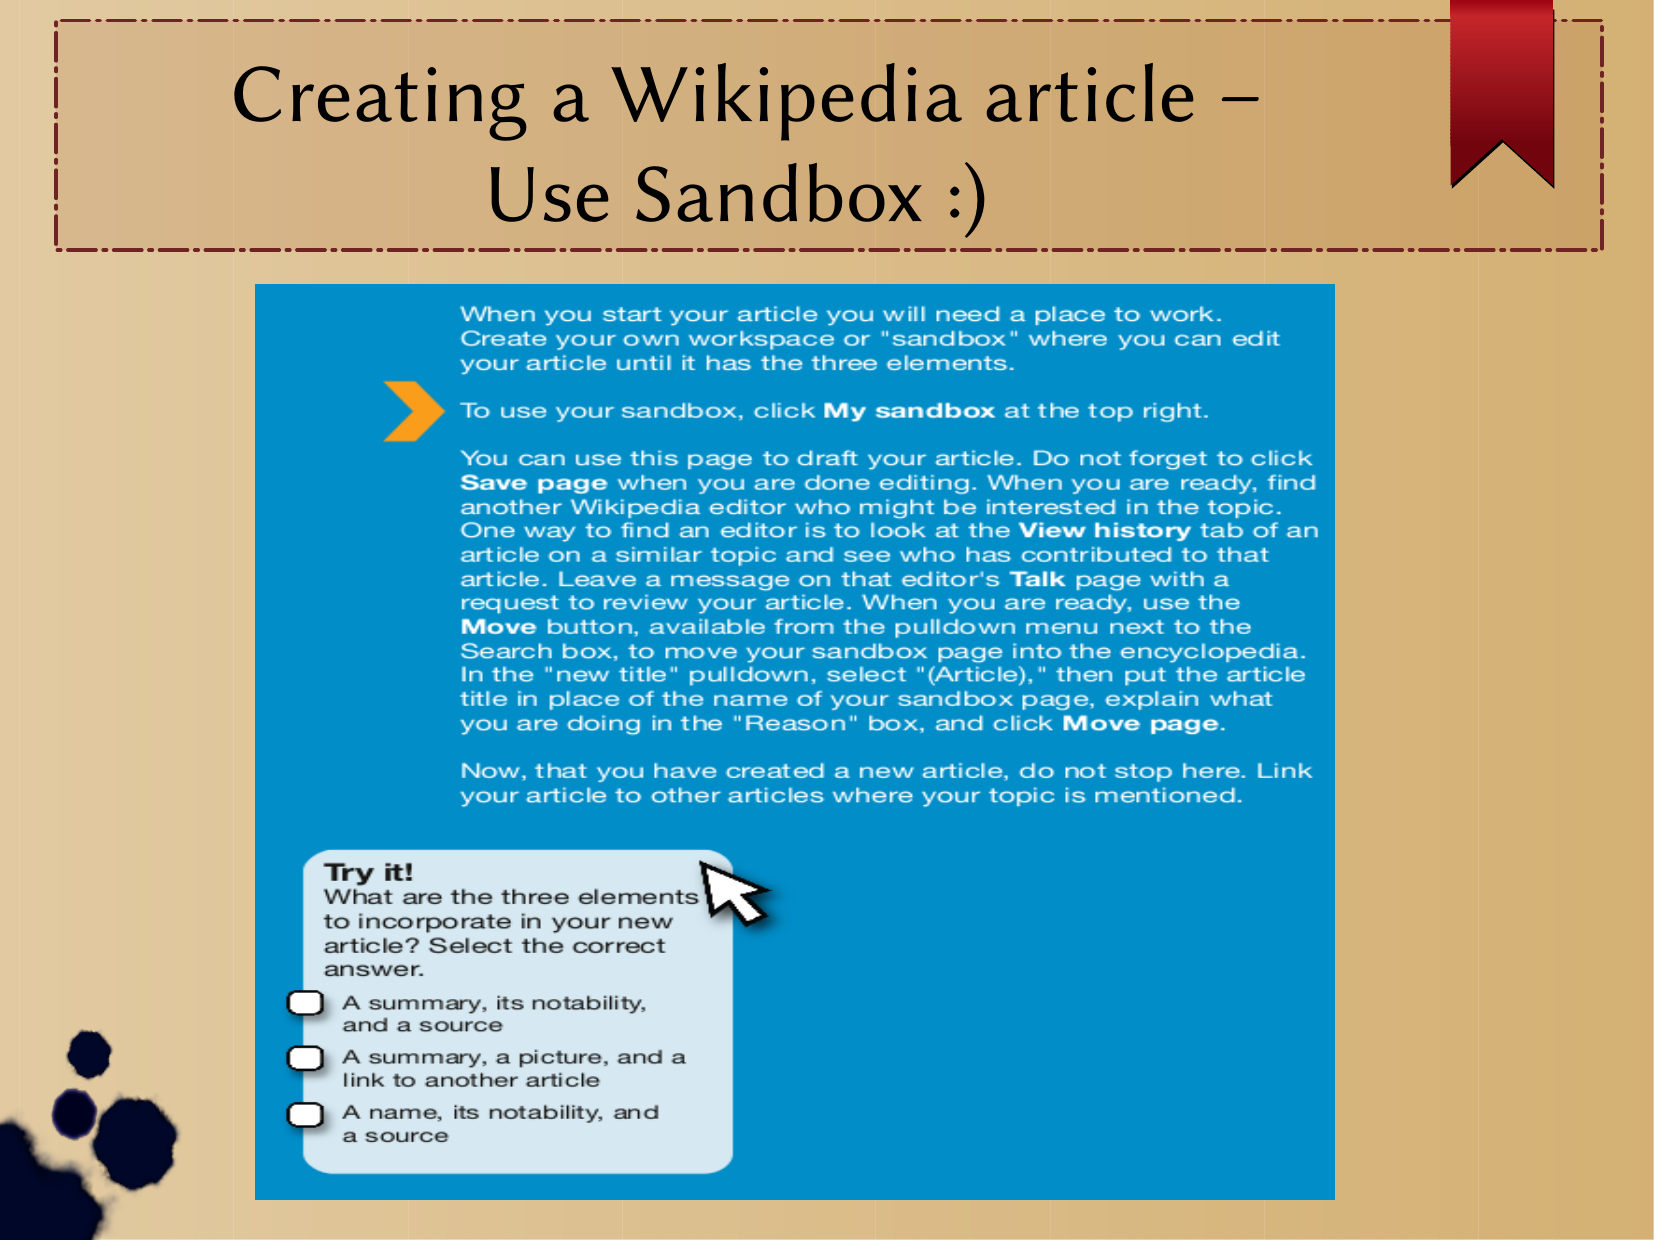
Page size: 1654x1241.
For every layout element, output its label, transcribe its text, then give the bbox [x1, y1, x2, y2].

picture [927, 359, 949, 370]
picture [573, 695, 598, 706]
picture [1045, 647, 1061, 658]
picture [623, 335, 639, 346]
picture [735, 695, 744, 705]
picture [788, 359, 802, 370]
picture [666, 335, 679, 345]
picture [670, 310, 684, 325]
picture [598, 647, 611, 658]
picture [1251, 454, 1265, 465]
picture [1051, 403, 1078, 417]
picture [756, 547, 768, 561]
picture [550, 691, 570, 709]
picture [1059, 310, 1088, 321]
picture [726, 767, 736, 777]
picture [1130, 450, 1138, 465]
picture [1073, 501, 1081, 514]
picture [844, 526, 860, 537]
picture [795, 500, 850, 514]
picture [713, 792, 721, 802]
picture [1225, 598, 1239, 609]
picture [879, 479, 893, 489]
picture [831, 695, 877, 710]
picture [827, 670, 856, 681]
picture [855, 619, 867, 633]
picture [1021, 404, 1029, 417]
picture [1126, 620, 1163, 633]
picture [967, 716, 983, 730]
picture [544, 789, 560, 802]
picture [920, 476, 928, 489]
picture [720, 310, 727, 321]
picture [782, 764, 790, 777]
picture [1299, 451, 1312, 465]
picture [1261, 548, 1268, 561]
picture [741, 331, 753, 345]
picture [1031, 479, 1045, 489]
picture [679, 788, 709, 802]
picture [883, 310, 904, 321]
picture [1068, 335, 1092, 346]
picture [851, 407, 866, 421]
picture [1299, 763, 1311, 777]
picture [1286, 667, 1305, 681]
picture [670, 407, 680, 417]
picture [461, 792, 475, 807]
picture [625, 791, 641, 802]
picture [950, 575, 966, 586]
picture [876, 407, 923, 418]
picture [625, 719, 641, 735]
picture [1025, 571, 1048, 586]
picture [924, 335, 936, 345]
picture [814, 475, 837, 490]
picture [685, 310, 716, 321]
picture [579, 764, 586, 777]
picture [552, 454, 565, 465]
picture [751, 501, 758, 514]
picture [657, 479, 686, 489]
picture [1010, 310, 1025, 321]
picture [505, 623, 536, 634]
picture [1189, 479, 1218, 490]
picture [965, 691, 996, 706]
picture [1023, 695, 1037, 709]
picture [1168, 499, 1181, 514]
picture [650, 623, 664, 634]
picture [1041, 623, 1048, 633]
picture [772, 355, 785, 370]
picture [1221, 619, 1233, 633]
picture [755, 308, 771, 321]
picture [1010, 571, 1028, 586]
picture [1096, 791, 1108, 802]
picture [1228, 523, 1243, 537]
picture [1105, 695, 1120, 705]
picture [1109, 407, 1133, 421]
picture [1115, 308, 1122, 321]
picture [522, 310, 535, 321]
picture [1135, 503, 1148, 514]
picture [681, 623, 695, 634]
picture [720, 551, 736, 562]
picture [1038, 767, 1054, 778]
picture [547, 526, 575, 542]
picture [954, 479, 969, 494]
picture [1158, 668, 1166, 681]
picture [1234, 691, 1263, 706]
picture [520, 571, 539, 586]
picture [462, 763, 497, 778]
picture [498, 767, 519, 777]
picture [1254, 499, 1273, 514]
picture [1073, 695, 1088, 705]
picture [840, 767, 849, 778]
picture [842, 573, 850, 586]
picture [812, 526, 826, 537]
picture [747, 647, 777, 663]
picture [784, 407, 794, 417]
picture [1066, 767, 1095, 778]
picture [567, 716, 606, 730]
picture [1268, 475, 1276, 489]
picture [631, 452, 639, 465]
picture [628, 499, 676, 518]
picture [476, 719, 507, 730]
picture [1154, 647, 1183, 663]
picture [655, 763, 667, 777]
picture [690, 670, 705, 685]
picture [737, 667, 792, 681]
picture [634, 359, 647, 370]
picture [604, 598, 626, 609]
picture [1191, 551, 1207, 562]
picture [1264, 692, 1272, 705]
picture [476, 791, 507, 802]
picture [952, 306, 1000, 321]
picture [1221, 475, 1252, 494]
picture [967, 547, 979, 561]
picture [503, 667, 516, 681]
picture [1208, 335, 1220, 345]
picture [679, 403, 721, 418]
picture [999, 788, 1037, 806]
picture [826, 623, 834, 633]
picture [461, 450, 507, 465]
picture [1070, 548, 1078, 561]
picture [630, 667, 634, 681]
picture [685, 503, 700, 514]
picture [651, 791, 667, 802]
picture [1144, 403, 1175, 421]
picture [879, 644, 893, 658]
picture [1214, 575, 1228, 586]
picture [939, 331, 955, 346]
picture [1017, 503, 1032, 514]
picture [646, 575, 660, 586]
picture [720, 523, 751, 537]
picture [688, 454, 703, 469]
picture [750, 767, 765, 778]
picture [827, 310, 841, 325]
picture [1279, 475, 1297, 489]
picture [638, 551, 651, 561]
picture [571, 407, 602, 418]
picture [539, 644, 551, 658]
picture [896, 623, 910, 637]
picture [511, 359, 518, 370]
picture [1144, 599, 1157, 609]
picture [986, 575, 1000, 586]
picture [775, 619, 783, 633]
picture [797, 691, 822, 706]
picture [818, 763, 824, 777]
picture [548, 551, 564, 561]
picture [823, 355, 835, 370]
picture [914, 623, 927, 634]
picture [918, 454, 926, 465]
picture [1201, 524, 1209, 537]
picture [1236, 503, 1250, 518]
picture [1139, 691, 1159, 710]
picture [855, 479, 869, 490]
picture [861, 644, 876, 658]
picture [1094, 522, 1110, 537]
picture [1057, 668, 1065, 681]
picture [1225, 767, 1239, 778]
picture [939, 479, 951, 489]
picture [911, 499, 923, 514]
picture [772, 479, 780, 489]
picture [1182, 479, 1190, 489]
picture [520, 499, 550, 514]
picture [769, 526, 785, 537]
picture [1191, 624, 1200, 634]
picture [842, 450, 857, 465]
picture [928, 667, 973, 685]
picture [1051, 623, 1080, 634]
picture [501, 407, 514, 418]
picture [905, 355, 923, 370]
picture [1218, 548, 1225, 561]
picture [795, 670, 807, 681]
picture [995, 451, 1013, 465]
picture [461, 522, 482, 538]
picture [616, 789, 624, 802]
picture [924, 547, 936, 561]
picture [995, 526, 1009, 537]
picture [789, 526, 797, 537]
picture [935, 526, 951, 537]
picture [840, 359, 877, 370]
picture [696, 575, 756, 586]
picture [825, 595, 843, 609]
picture [1081, 644, 1093, 658]
picture [965, 768, 971, 777]
picture [943, 619, 975, 633]
picture [893, 767, 914, 777]
picture [793, 623, 809, 634]
picture [840, 479, 852, 489]
picture [569, 359, 583, 370]
picture [670, 767, 684, 778]
picture [748, 695, 770, 705]
picture [1072, 479, 1086, 494]
picture [785, 623, 793, 633]
picture [461, 475, 495, 490]
picture [1160, 598, 1189, 610]
picture [498, 572, 516, 586]
picture [834, 524, 842, 537]
picture [462, 598, 501, 613]
picture [844, 620, 851, 633]
picture [1064, 715, 1107, 731]
picture [486, 691, 507, 705]
picture [619, 623, 638, 636]
picture [896, 475, 918, 490]
picture [617, 359, 630, 370]
picture [737, 310, 752, 321]
picture [461, 503, 508, 514]
picture [728, 791, 742, 802]
picture [491, 332, 530, 345]
picture [1068, 667, 1080, 681]
picture [470, 670, 482, 681]
picture [1070, 645, 1078, 658]
picture [619, 668, 627, 681]
picture [1199, 452, 1207, 465]
picture [1150, 571, 1177, 586]
picture [714, 695, 727, 705]
picture [984, 356, 992, 370]
picture [520, 547, 538, 562]
picture [709, 503, 723, 514]
picture [557, 670, 570, 681]
picture [970, 572, 983, 586]
picture [606, 407, 614, 417]
picture [532, 335, 546, 345]
picture [1111, 623, 1123, 633]
picture [812, 623, 825, 633]
picture [474, 407, 490, 418]
picture [603, 308, 625, 321]
picture [780, 648, 792, 658]
picture [679, 526, 708, 537]
picture [754, 479, 768, 490]
picture [939, 551, 955, 562]
picture [1187, 667, 1217, 681]
picture [711, 619, 742, 634]
picture [1184, 503, 1198, 514]
picture [899, 695, 942, 706]
picture [1012, 716, 1020, 730]
picture [1115, 767, 1128, 777]
picture [1049, 479, 1062, 489]
picture [687, 767, 700, 777]
picture [556, 407, 570, 422]
picture [569, 791, 583, 802]
picture [1019, 768, 1028, 778]
picture [1176, 668, 1184, 681]
picture [554, 503, 561, 514]
picture [862, 595, 889, 609]
picture [797, 647, 804, 658]
picture [1300, 475, 1316, 489]
picture [526, 791, 540, 802]
picture [461, 403, 477, 417]
picture [580, 620, 597, 633]
picture [799, 575, 830, 586]
picture [746, 715, 763, 730]
picture [817, 454, 839, 465]
picture [536, 764, 543, 777]
picture [1034, 450, 1069, 465]
picture [773, 454, 789, 465]
picture [972, 451, 990, 465]
picture [707, 647, 721, 658]
picture [571, 499, 602, 514]
picture [1130, 764, 1137, 777]
picture [1085, 499, 1116, 514]
picture [1124, 719, 1140, 730]
picture [802, 595, 820, 609]
picture [1036, 310, 1050, 325]
picture [658, 451, 662, 465]
picture [1109, 791, 1149, 802]
picture [567, 551, 579, 561]
picture [608, 335, 616, 345]
picture [989, 789, 997, 802]
picture [461, 720, 475, 735]
picture [1000, 695, 1012, 705]
picture [853, 572, 865, 586]
picture [1036, 645, 1044, 658]
picture [606, 499, 618, 514]
picture [650, 357, 657, 370]
picture [937, 572, 949, 586]
picture [667, 623, 680, 633]
picture [1281, 454, 1295, 465]
picture [1217, 503, 1233, 514]
picture [979, 623, 1015, 633]
picture [653, 716, 671, 730]
picture [517, 407, 546, 417]
picture [538, 479, 555, 493]
picture [969, 524, 977, 537]
picture [1178, 403, 1190, 417]
picture [812, 356, 819, 370]
picture [1109, 719, 1123, 730]
picture [998, 667, 1017, 681]
picture [1133, 335, 1149, 346]
picture [288, 850, 767, 1174]
picture [698, 599, 712, 614]
picture [461, 643, 495, 659]
picture [902, 571, 932, 586]
picture [763, 452, 771, 465]
picture [760, 503, 785, 514]
picture [1244, 551, 1258, 561]
picture [1005, 407, 1019, 417]
picture [556, 335, 570, 350]
picture [1141, 547, 1172, 561]
picture [1269, 451, 1278, 465]
picture [797, 451, 813, 465]
picture [559, 571, 574, 586]
picture [713, 598, 744, 609]
picture [689, 695, 703, 705]
picture [819, 335, 834, 345]
picture [1210, 620, 1218, 633]
picture [758, 575, 789, 591]
picture [1182, 548, 1190, 561]
picture [595, 526, 611, 537]
picture [1019, 522, 1086, 538]
picture [604, 695, 619, 705]
picture [1257, 331, 1263, 345]
picture [665, 454, 678, 465]
picture [629, 695, 639, 705]
picture [1287, 526, 1301, 537]
picture [898, 668, 906, 681]
picture [922, 792, 936, 807]
picture [573, 670, 609, 681]
picture [922, 767, 936, 778]
picture [618, 479, 639, 489]
picture [612, 767, 636, 778]
picture [683, 355, 694, 370]
picture [832, 719, 845, 730]
picture [642, 475, 654, 489]
picture [1119, 335, 1132, 350]
picture [651, 598, 687, 609]
picture [870, 623, 884, 633]
picture [524, 695, 537, 705]
picture [461, 548, 493, 561]
picture [896, 647, 912, 658]
picture [636, 691, 654, 706]
picture [982, 599, 994, 609]
picture [1040, 791, 1054, 802]
picture [1151, 719, 1218, 734]
picture [771, 791, 785, 802]
picture [663, 692, 670, 705]
picture [746, 789, 762, 802]
picture [780, 479, 794, 489]
picture [802, 403, 815, 417]
picture [772, 403, 781, 417]
picture [461, 692, 468, 705]
picture [592, 454, 621, 465]
picture [548, 763, 576, 778]
picture [1154, 479, 1168, 489]
picture [629, 599, 643, 609]
picture [746, 619, 765, 633]
picture [993, 359, 1007, 370]
picture [937, 310, 949, 321]
picture [945, 403, 980, 418]
picture [1100, 407, 1110, 417]
picture [1199, 767, 1213, 778]
picture [587, 355, 606, 370]
picture [937, 791, 968, 802]
picture [519, 454, 548, 465]
picture [617, 547, 635, 561]
picture [860, 767, 890, 778]
picture [893, 335, 921, 346]
picture [1109, 575, 1140, 591]
picture [647, 667, 666, 681]
picture [1227, 454, 1243, 465]
picture [681, 717, 689, 730]
picture [689, 335, 710, 345]
picture [735, 767, 750, 777]
picture [638, 647, 654, 658]
picture [461, 306, 501, 321]
picture [860, 667, 895, 681]
picture [483, 335, 491, 345]
picture [980, 523, 992, 537]
picture [698, 479, 712, 494]
picture [1114, 522, 1134, 538]
picture [576, 455, 589, 465]
picture [756, 523, 768, 537]
picture [988, 767, 1002, 778]
picture [1127, 499, 1131, 514]
picture [496, 647, 535, 658]
picture [948, 598, 979, 614]
picture [993, 503, 1006, 514]
picture [793, 767, 817, 778]
picture [1029, 763, 1035, 777]
picture [505, 598, 549, 610]
picture [1208, 501, 1216, 514]
picture [1038, 404, 1046, 417]
picture [886, 499, 908, 519]
picture [845, 551, 890, 561]
picture [384, 381, 445, 442]
picture [622, 407, 650, 418]
picture [638, 767, 643, 777]
picture [575, 575, 604, 586]
picture [524, 527, 546, 537]
picture [535, 719, 557, 730]
picture [1072, 791, 1086, 802]
picture [638, 526, 650, 537]
picture [890, 791, 912, 802]
picture [509, 501, 517, 514]
picture [1184, 623, 1194, 633]
picture [560, 310, 591, 321]
picture [835, 768, 842, 778]
picture [694, 551, 702, 561]
picture [883, 573, 891, 586]
picture [1023, 719, 1037, 730]
picture [944, 499, 976, 514]
picture [705, 454, 752, 470]
picture [767, 767, 781, 778]
picture [627, 308, 661, 321]
picture [845, 647, 858, 658]
picture [844, 335, 854, 345]
picture [842, 310, 873, 321]
picture [597, 767, 611, 782]
picture [1096, 595, 1127, 614]
picture [773, 695, 787, 705]
picture [636, 668, 644, 681]
picture [952, 359, 981, 370]
picture [1191, 335, 1205, 346]
picture [1199, 596, 1207, 609]
picture [1139, 767, 1172, 782]
picture [517, 719, 531, 730]
picture [950, 524, 958, 537]
picture [748, 599, 756, 609]
picture [1169, 788, 1235, 802]
picture [472, 691, 483, 705]
picture [993, 719, 1007, 730]
picture [1283, 647, 1297, 658]
picture [982, 551, 1011, 562]
picture [1264, 667, 1282, 681]
picture [498, 547, 512, 561]
picture [905, 720, 917, 730]
picture [762, 356, 769, 370]
picture [500, 526, 514, 537]
picture [935, 719, 964, 730]
picture [1139, 454, 1196, 470]
picture [461, 573, 493, 586]
picture [860, 503, 882, 514]
picture [1180, 573, 1188, 586]
picture [1013, 643, 1017, 658]
picture [971, 647, 1002, 663]
picture [1051, 571, 1065, 586]
picture [511, 479, 527, 490]
picture [739, 551, 753, 565]
picture [1208, 644, 1274, 662]
picture [1305, 526, 1318, 537]
picture [980, 407, 994, 417]
picture [868, 455, 882, 470]
picture [642, 451, 654, 465]
picture [765, 596, 799, 609]
picture [988, 475, 1028, 489]
picture [461, 359, 475, 374]
picture [1268, 331, 1279, 345]
picture [1036, 551, 1067, 562]
picture [592, 551, 606, 562]
picture [909, 306, 918, 321]
picture [642, 335, 663, 345]
picture [694, 716, 722, 730]
picture [892, 595, 936, 609]
picture [1040, 716, 1052, 730]
picture [504, 310, 518, 321]
picture [545, 310, 559, 326]
picture [526, 359, 540, 370]
picture [1004, 598, 1019, 609]
picture [485, 526, 497, 537]
picture [711, 335, 737, 345]
picture [1107, 479, 1119, 490]
picture [722, 647, 737, 658]
picture [673, 691, 686, 705]
picture [914, 648, 927, 658]
picture [1236, 623, 1250, 634]
picture [1158, 501, 1165, 514]
picture [723, 407, 736, 417]
picture [1130, 479, 1154, 489]
picture [548, 619, 578, 634]
picture [1191, 572, 1204, 586]
picture [1193, 404, 1201, 417]
picture [653, 523, 669, 537]
picture [606, 575, 636, 586]
picture [1021, 552, 1035, 562]
picture [666, 647, 705, 658]
picture [652, 551, 660, 561]
picture [668, 789, 676, 802]
picture [702, 767, 716, 778]
picture [1036, 503, 1072, 514]
picture [591, 335, 604, 346]
picture [823, 547, 833, 561]
picture [519, 670, 533, 681]
picture [726, 499, 748, 514]
picture [629, 645, 637, 658]
picture [709, 671, 721, 681]
picture [1116, 551, 1129, 562]
picture [1258, 763, 1272, 777]
picture [1092, 336, 1106, 345]
picture [939, 647, 968, 662]
picture [803, 310, 817, 321]
picture [1152, 789, 1160, 802]
picture [810, 791, 824, 802]
picture [1029, 335, 1050, 345]
picture [1253, 522, 1278, 537]
picture [1053, 331, 1065, 345]
picture [926, 403, 942, 418]
picture [1232, 335, 1257, 345]
picture [1282, 767, 1295, 777]
picture [1090, 310, 1105, 321]
picture [1023, 598, 1045, 609]
picture [754, 407, 768, 418]
picture [655, 407, 667, 417]
picture [871, 523, 925, 537]
picture [1096, 452, 1121, 465]
picture [1210, 695, 1231, 705]
picture [940, 764, 956, 777]
picture [1120, 647, 1135, 658]
picture [1077, 575, 1107, 590]
picture [825, 403, 848, 417]
picture [1008, 501, 1016, 514]
picture [780, 310, 794, 321]
picture [881, 695, 889, 705]
picture [765, 719, 780, 730]
picture [1152, 335, 1164, 346]
picture [872, 791, 886, 802]
picture [789, 788, 808, 802]
text_box Creating a Wikipedia article – Use Sandbox :) [82, 13, 1412, 262]
picture [586, 524, 594, 537]
picture [976, 667, 994, 681]
picture [1210, 526, 1224, 537]
picture [1139, 647, 1151, 658]
picture [492, 668, 500, 681]
picture [461, 331, 480, 346]
picture [569, 596, 577, 609]
picture [1040, 695, 1070, 709]
picture [1183, 763, 1196, 777]
picture [1026, 623, 1040, 633]
picture [1019, 667, 1026, 685]
picture [853, 335, 870, 345]
picture [1217, 767, 1225, 777]
picture [571, 335, 587, 345]
picture [803, 335, 817, 345]
picture [511, 792, 519, 802]
picture [868, 575, 883, 586]
picture [959, 331, 990, 346]
picture [1081, 454, 1093, 465]
picture [1084, 623, 1097, 634]
picture [1021, 647, 1034, 658]
picture [1096, 647, 1110, 658]
picture [671, 547, 690, 562]
picture [578, 598, 594, 609]
picture [610, 719, 622, 730]
picture [992, 335, 1005, 345]
picture [1083, 670, 1112, 681]
picture [1228, 547, 1241, 561]
picture [1175, 620, 1182, 633]
picture [1217, 452, 1225, 465]
picture [887, 359, 901, 370]
picture [1227, 668, 1261, 681]
picture [1098, 764, 1105, 777]
picture [926, 501, 934, 514]
picture [804, 480, 811, 489]
picture [1092, 547, 1112, 561]
picture [1162, 695, 1175, 706]
picture [1137, 524, 1191, 541]
picture [812, 647, 841, 658]
picture [599, 623, 615, 634]
picture [496, 479, 510, 489]
picture [462, 619, 504, 634]
picture [1087, 479, 1103, 489]
picture [786, 551, 800, 562]
picture [1124, 310, 1140, 321]
picture [621, 522, 634, 537]
picture [833, 788, 869, 802]
picture [1081, 551, 1089, 561]
picture [804, 551, 824, 561]
picture [1150, 306, 1213, 321]
picture [1210, 595, 1222, 609]
picture [544, 357, 559, 370]
picture [476, 359, 507, 370]
picture [870, 716, 901, 730]
picture [699, 619, 708, 633]
picture [587, 788, 606, 802]
picture [782, 719, 828, 730]
picture [1056, 598, 1093, 609]
picture [1125, 670, 1155, 685]
picture [883, 454, 914, 465]
picture [972, 792, 980, 802]
picture [707, 355, 751, 370]
picture [1089, 404, 1096, 417]
picture [1174, 336, 1181, 345]
picture [1180, 691, 1198, 705]
picture [713, 479, 744, 490]
picture [1123, 695, 1136, 705]
picture [563, 644, 596, 658]
picture [711, 548, 719, 561]
picture [754, 335, 800, 349]
picture [671, 575, 693, 586]
picture [730, 696, 738, 705]
picture [1132, 548, 1139, 561]
picture [556, 479, 607, 493]
picture [550, 596, 558, 609]
picture [900, 551, 921, 561]
picture [1184, 647, 1198, 658]
picture [935, 452, 969, 465]
picture [945, 691, 961, 705]
